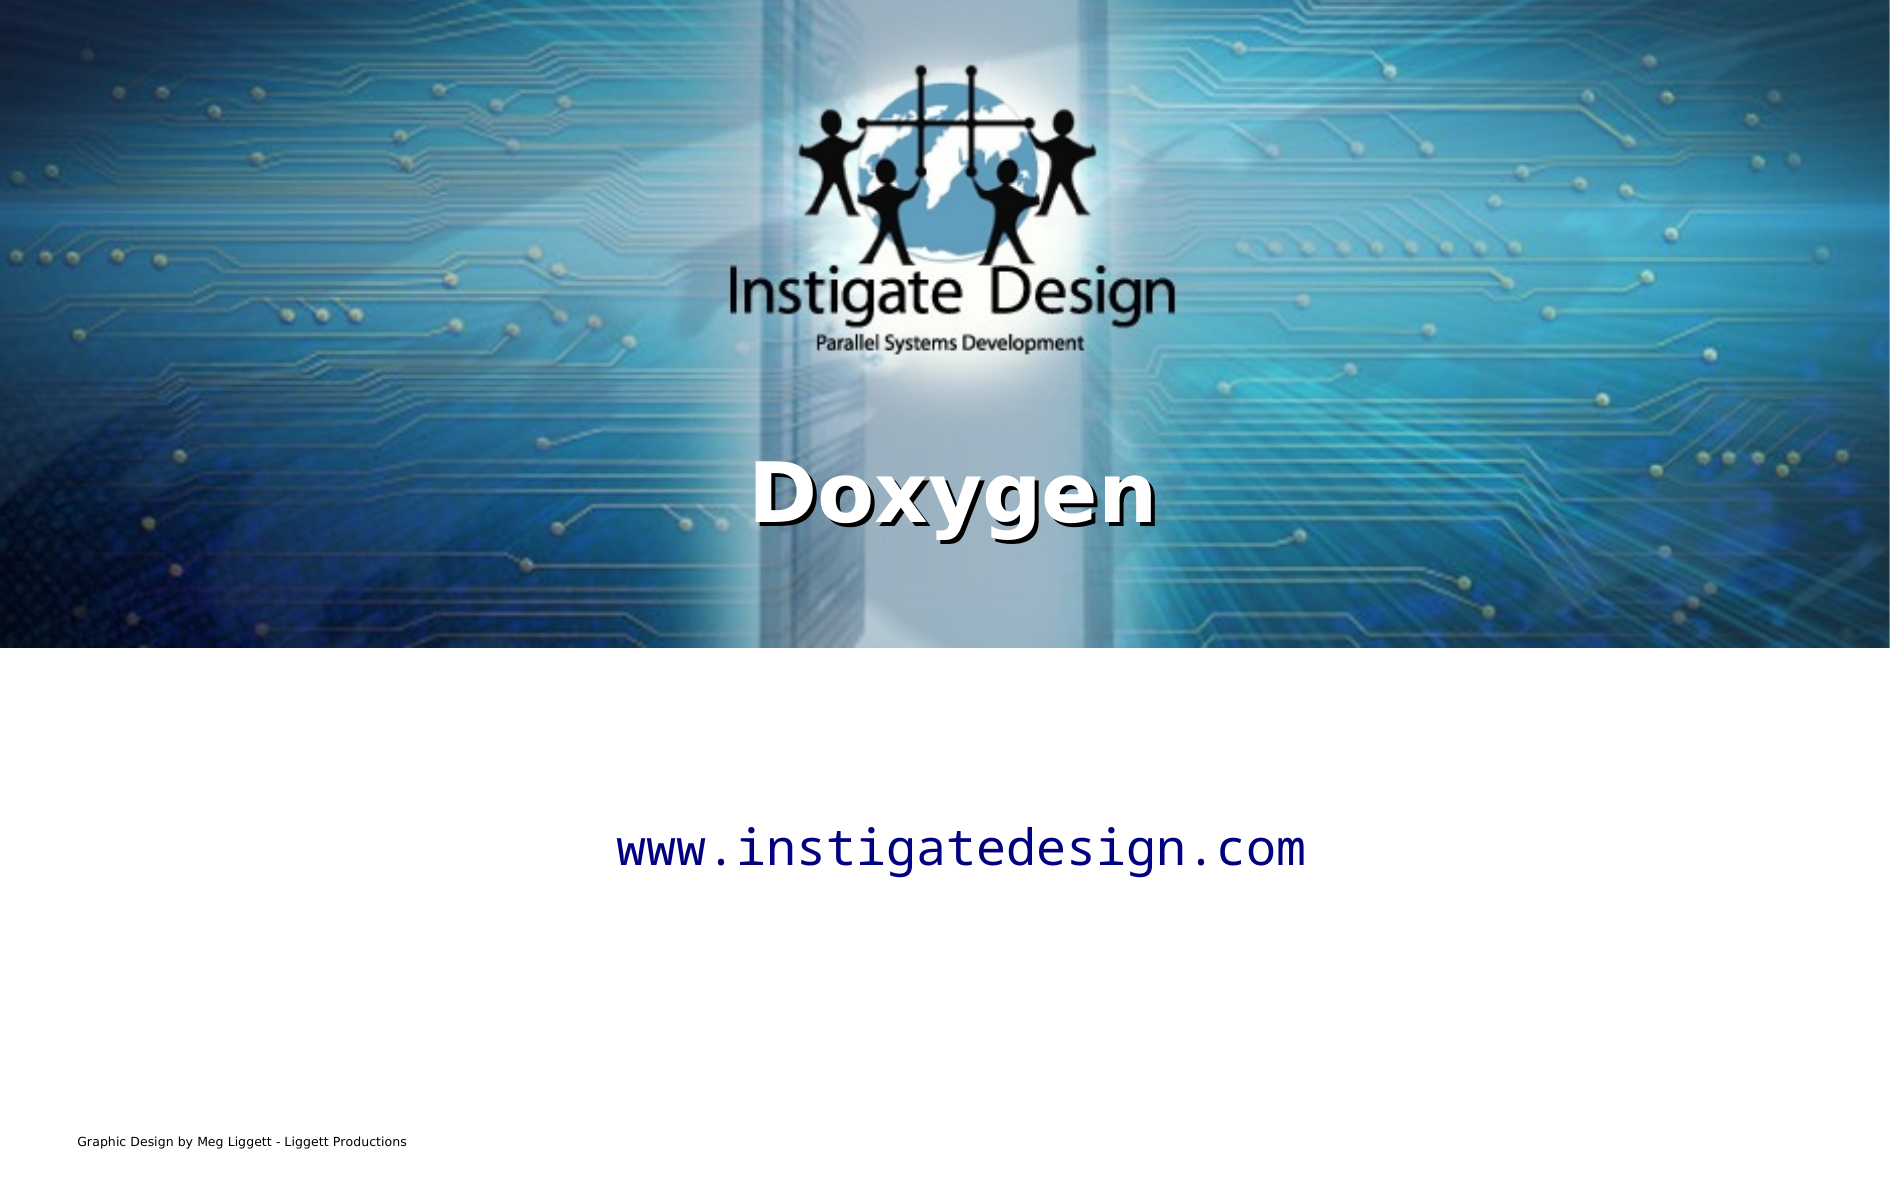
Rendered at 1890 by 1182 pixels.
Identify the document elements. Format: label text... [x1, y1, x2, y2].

title Doxygen [150, 444, 1757, 601]
subtitle www.instigatedesign.com [300, 809, 1623, 928]
picture [0, 0, 1890, 648]
